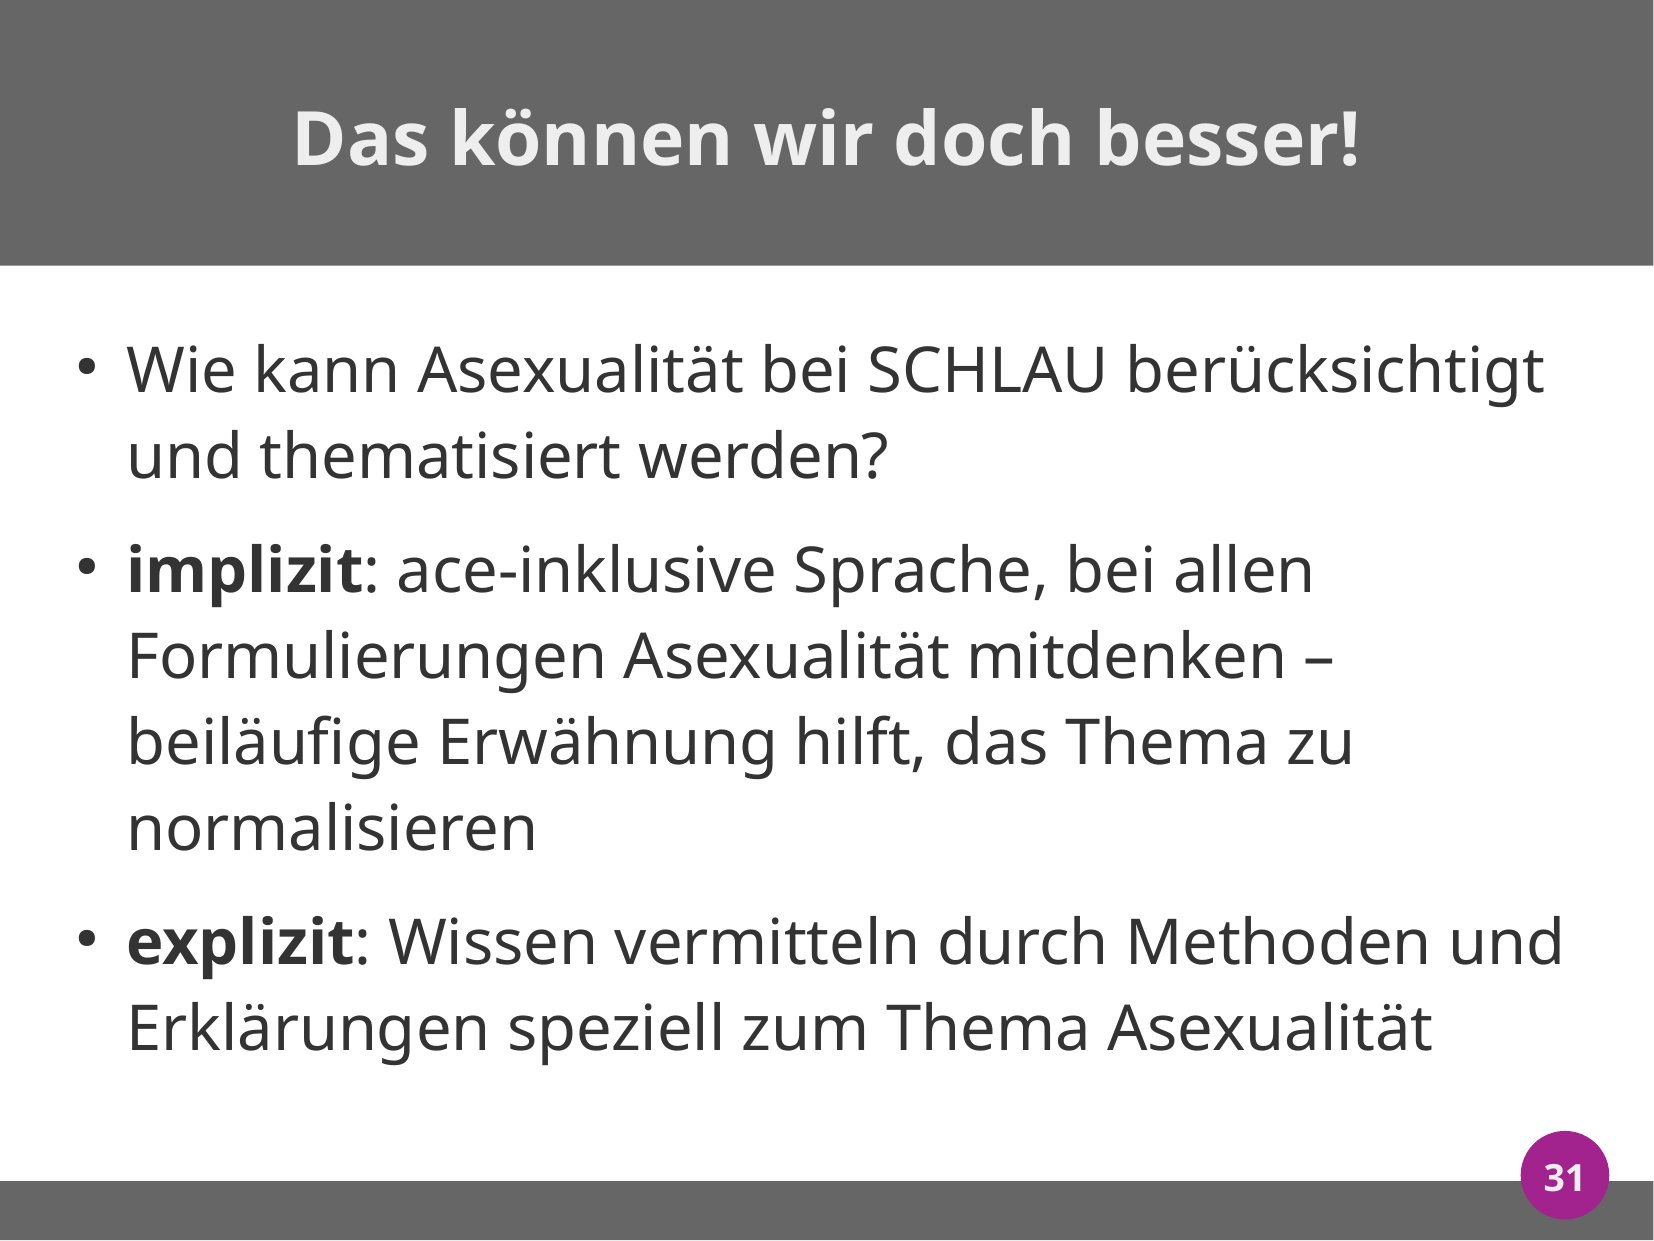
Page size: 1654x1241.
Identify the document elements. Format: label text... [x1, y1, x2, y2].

title Das können wir doch besser! [59, 11, 1595, 260]
list Wie kann Asexualität bei SCHLAU berücksichtigt und thematisiert werden? implizit: ace-inklusive Sprache, bei allen Formulierungen Asexualität mitdenken – beiläufige Erwähnung hilft, das Thema zu normalisieren explizit: Wissen vermitteln durch Methoden und Erklärungen speziell zum Thema Asexualität [59, 324, 1595, 1152]
